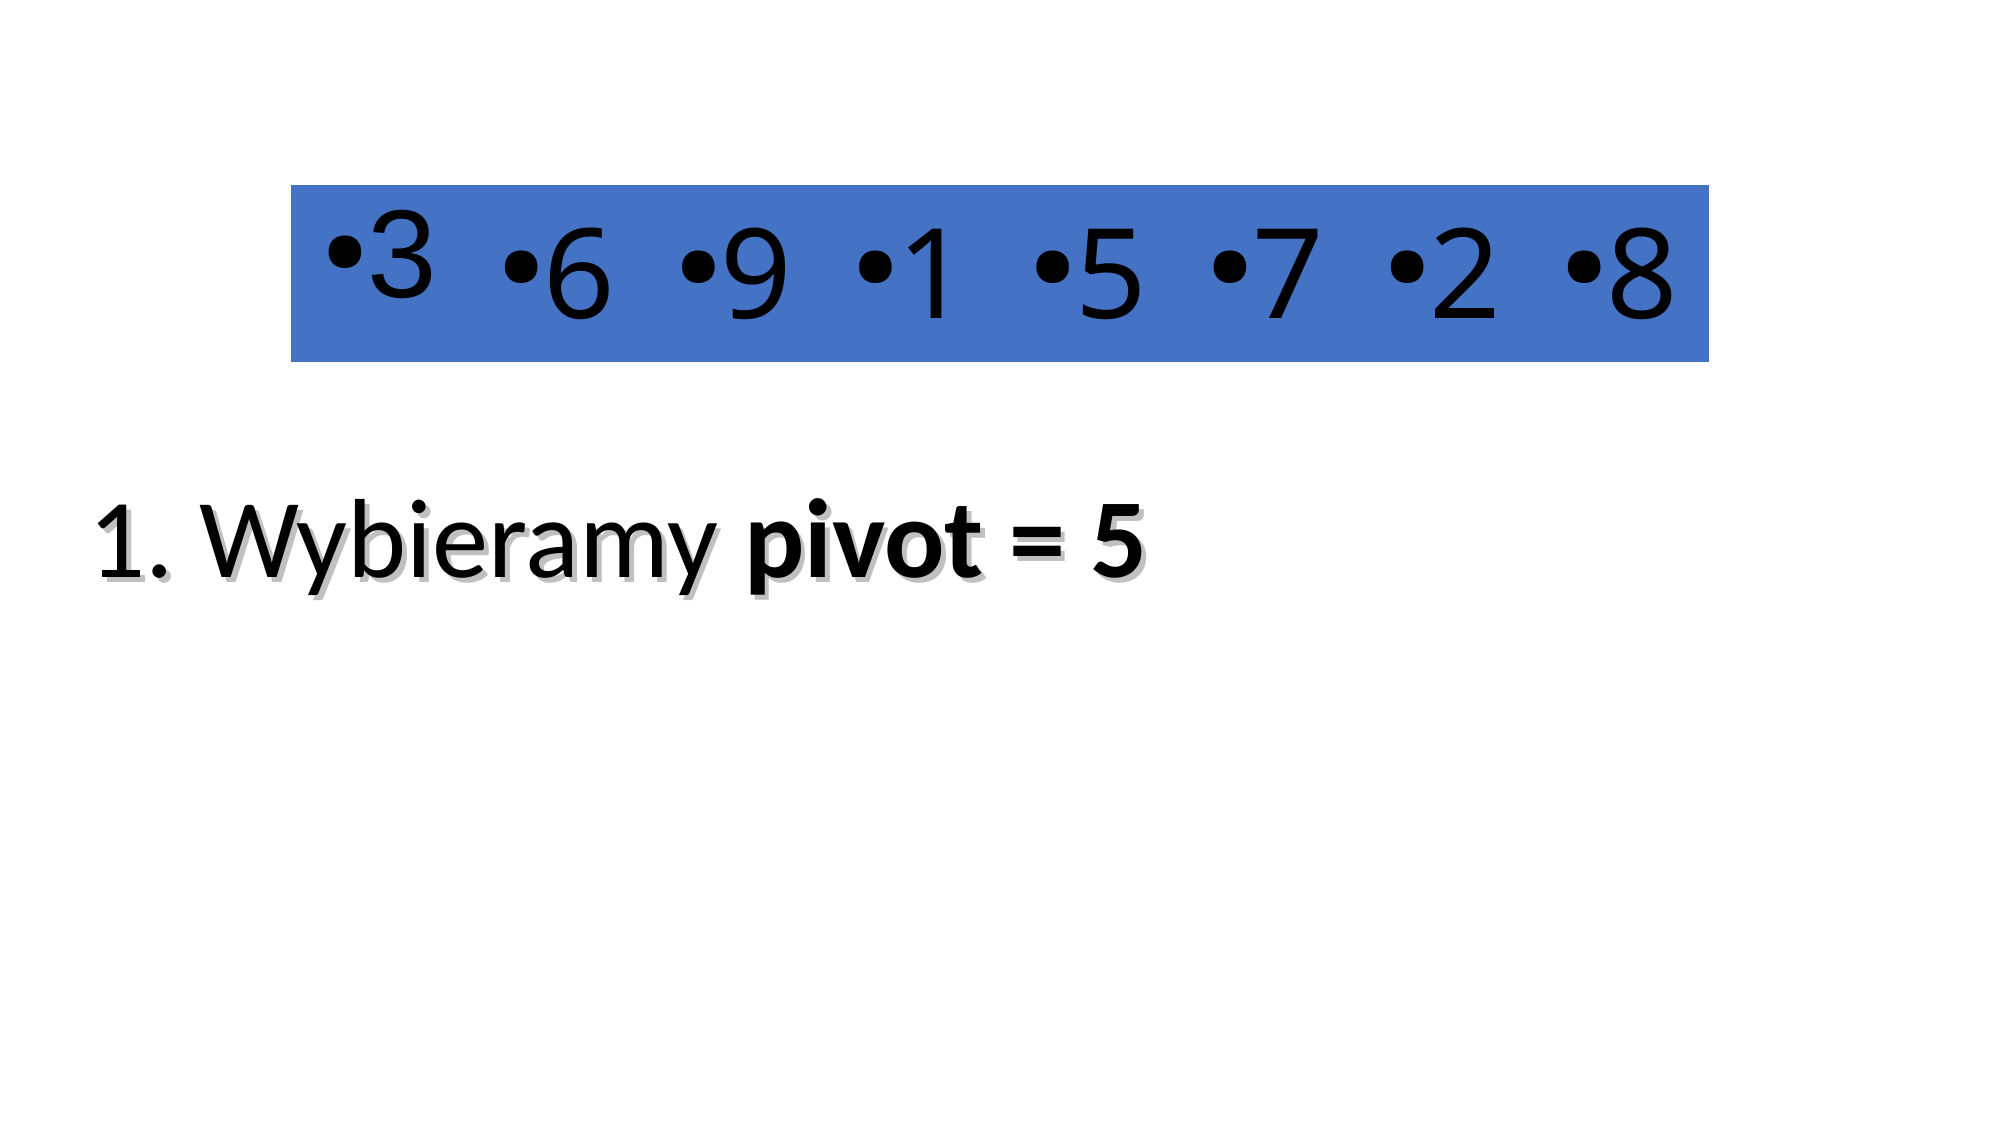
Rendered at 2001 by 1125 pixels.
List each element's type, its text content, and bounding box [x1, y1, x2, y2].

text_box 1. Wybieramy pivot = 5 [74, 457, 1709, 608]
table_header 2 [1354, 185, 1531, 362]
table_header 9 [646, 185, 823, 362]
table_header 8 [1531, 185, 1709, 362]
table_header 6 [468, 185, 646, 362]
table_header 3 [291, 185, 468, 362]
table_header 1 [823, 185, 1000, 362]
table_header 5 [1000, 185, 1177, 362]
table_header 7 [1177, 185, 1354, 362]
